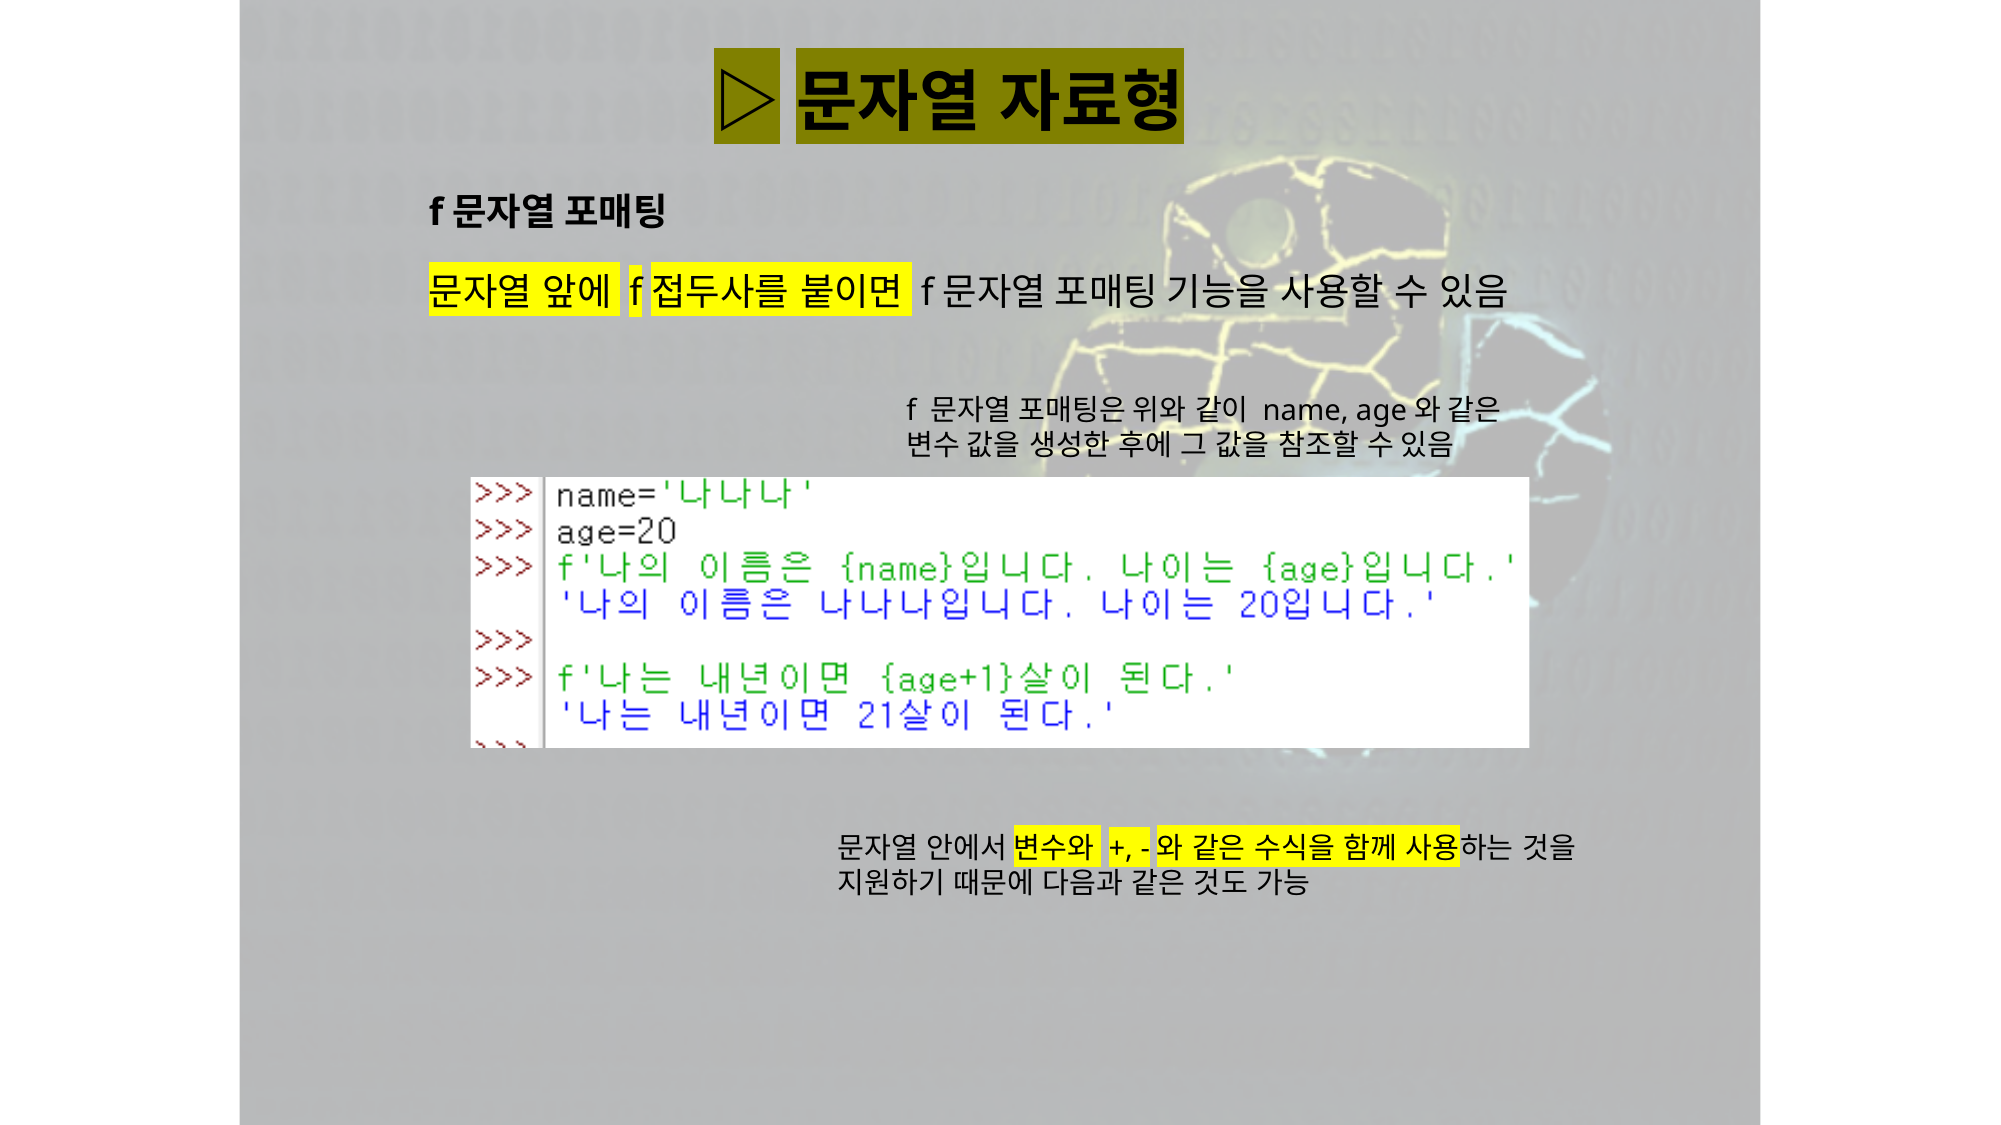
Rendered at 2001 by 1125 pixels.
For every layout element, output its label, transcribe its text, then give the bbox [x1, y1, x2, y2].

text_box 문자열 안에서 변수와 +, -와 같은 수식을 함께 사용하는 것을 지원하기 때문에 다음과 같은 것도 가능 [822, 821, 1631, 908]
text_box f 문자열 포매팅은 위와 같이 name, age와 같은 변수 값을 생성한 후에 그 값을 참조할 수 있음 [891, 383, 1892, 470]
text_box ▷문자열 자료형 [588, 50, 1310, 147]
text_box [69, 0, 1931, 1125]
picture [470, 477, 1530, 748]
text_box f문자열 포매팅 [413, 180, 1415, 242]
text_box 문자열 앞에 f접두사를 붙이면 f문자열 포매팅 기능을 사용할 수 있음 [413, 260, 1626, 321]
